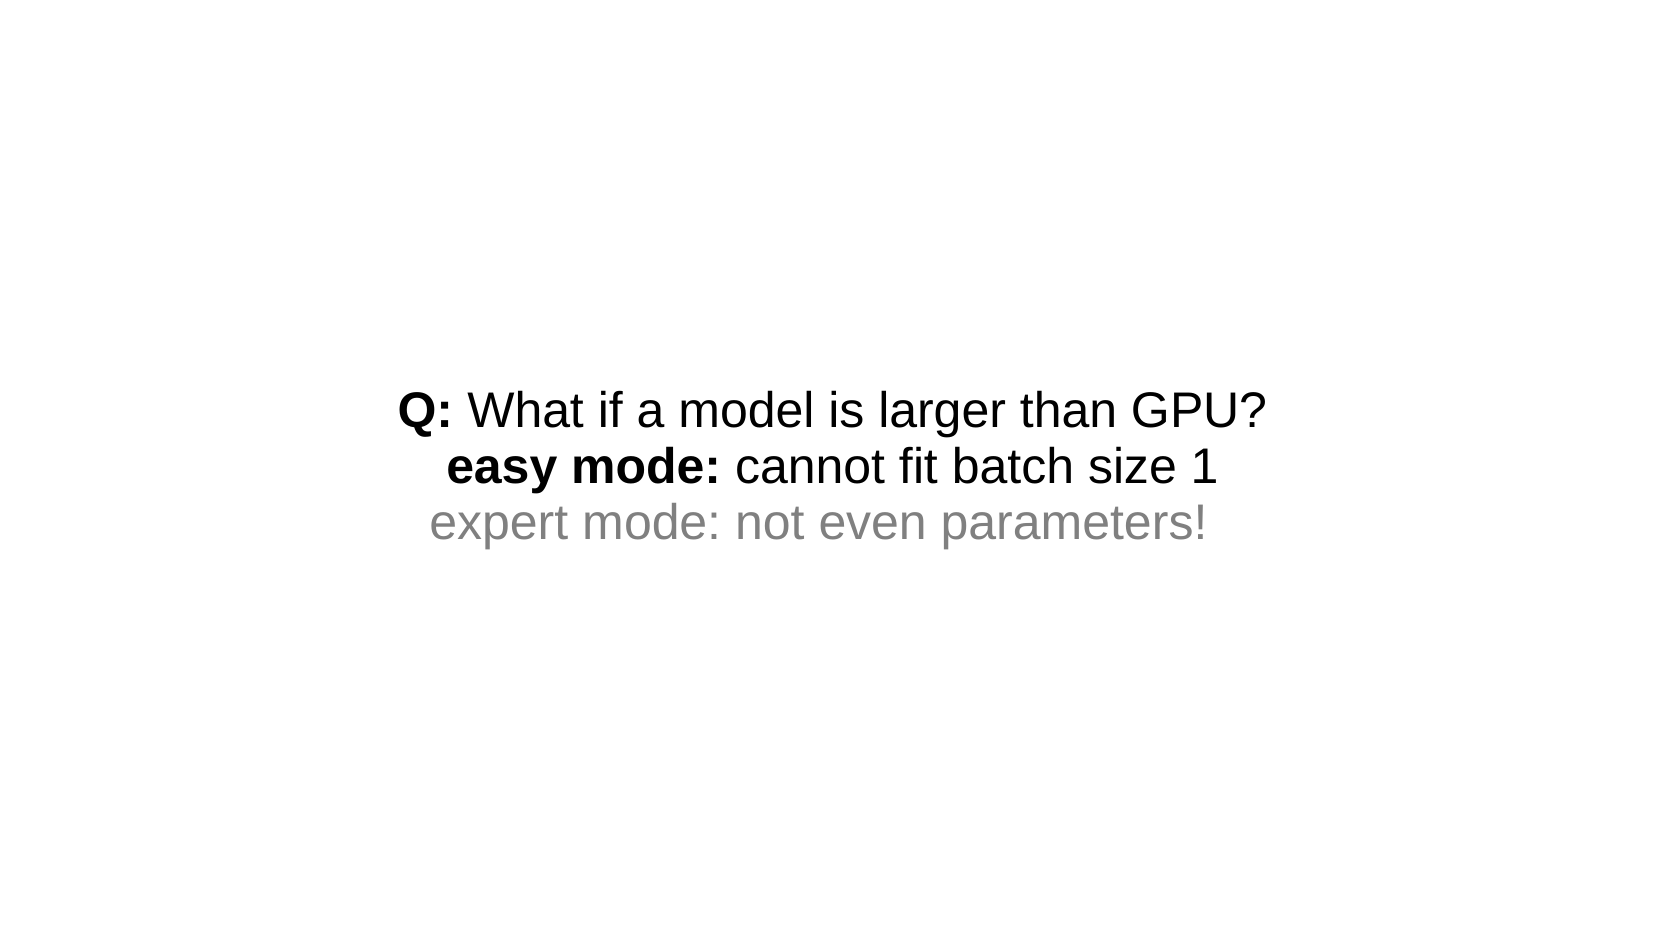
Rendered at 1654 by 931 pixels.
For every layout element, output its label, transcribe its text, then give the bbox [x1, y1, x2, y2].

subtitle Q: What if a model is larger than GPU? easy mode: cannot fit batch size 1 expert mode: not even parameters! [88, 335, 1577, 876]
